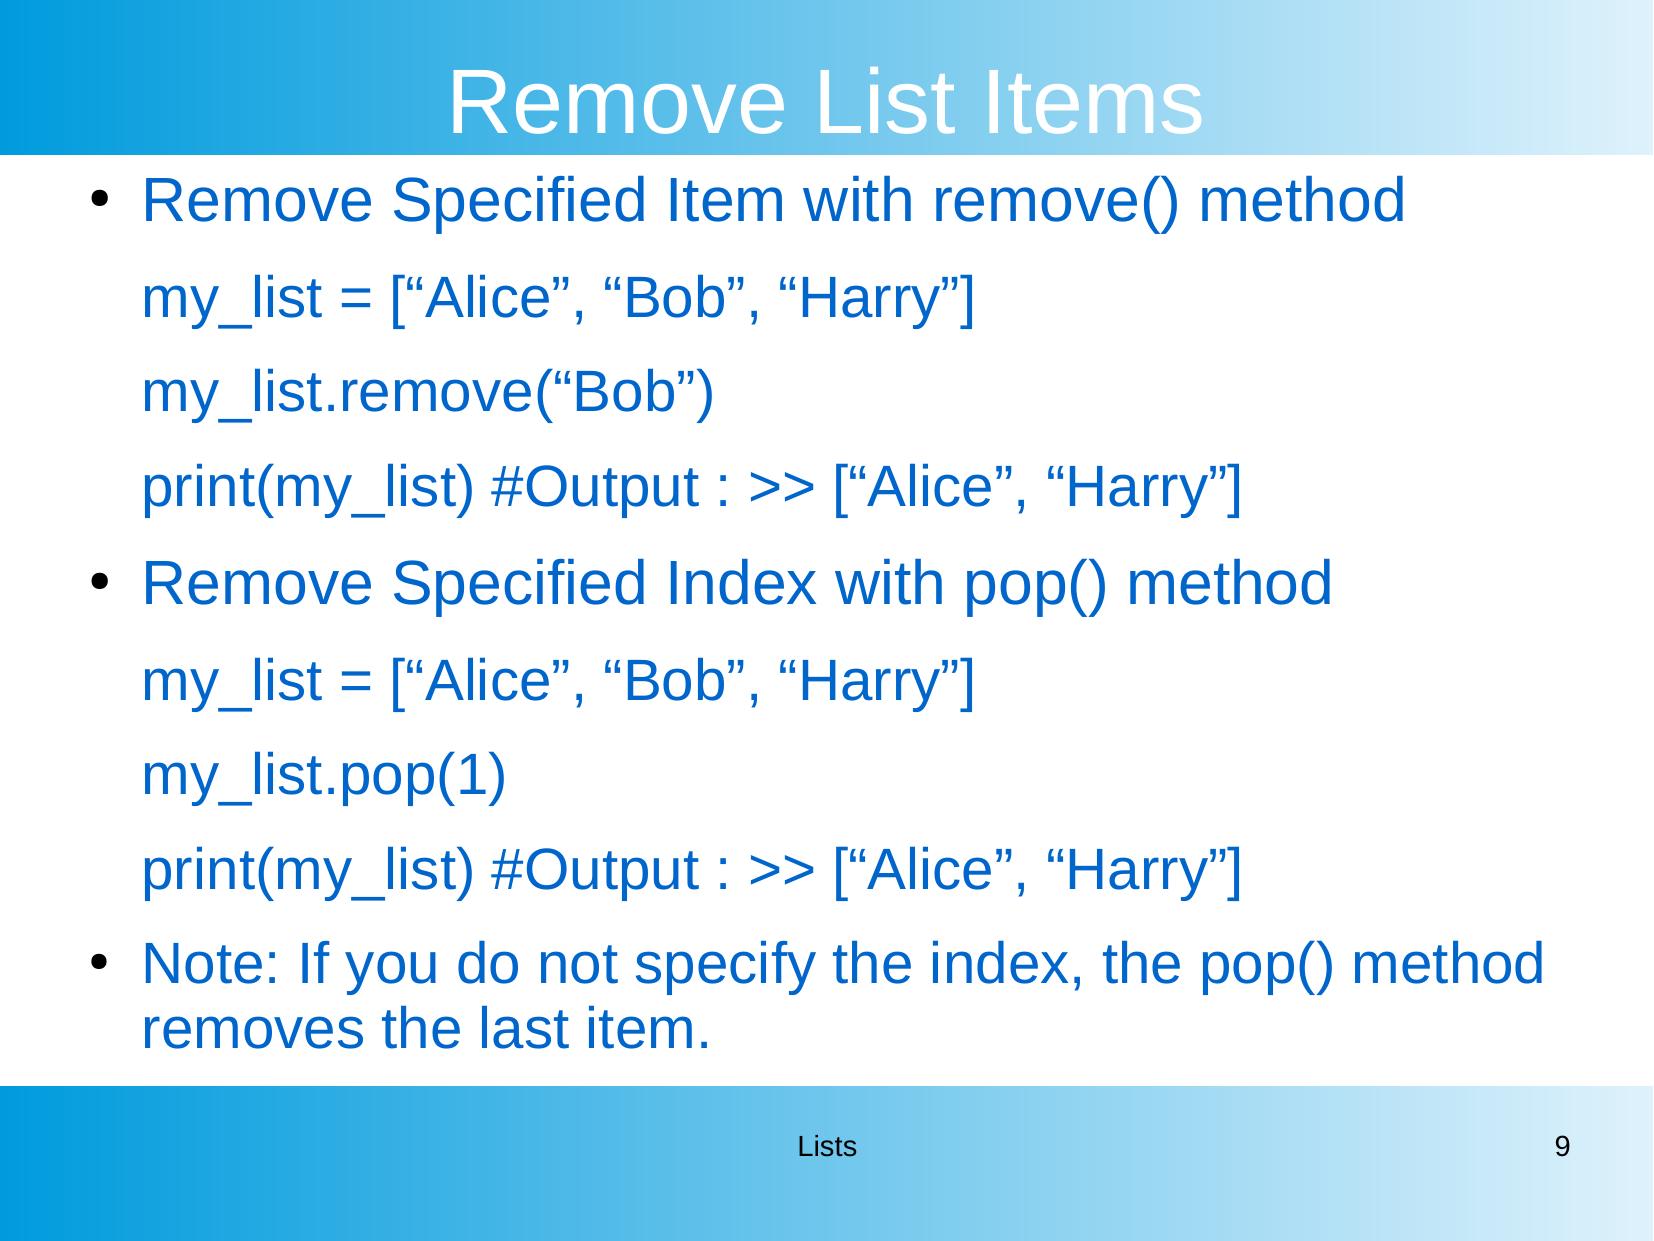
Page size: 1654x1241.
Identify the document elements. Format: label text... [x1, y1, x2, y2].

list Remove Specified Item with remove() method my_list = [“Alice”, “Bob”, “Harry”] my_list.remove(“Bob”) print(my_list) #Output : >> [“Alice”, “Harry”] Remove Specified Index with pop() method my_list = [“Alice”, “Bob”, “Harry”] my_list.pop(1) print(my_list) #Output : >> [“Alice”, “Harry”] Note: If you do not specify the index, the pop() method removes the last item. [70, 165, 1559, 1040]
title Remove List Items [82, 49, 1571, 155]
